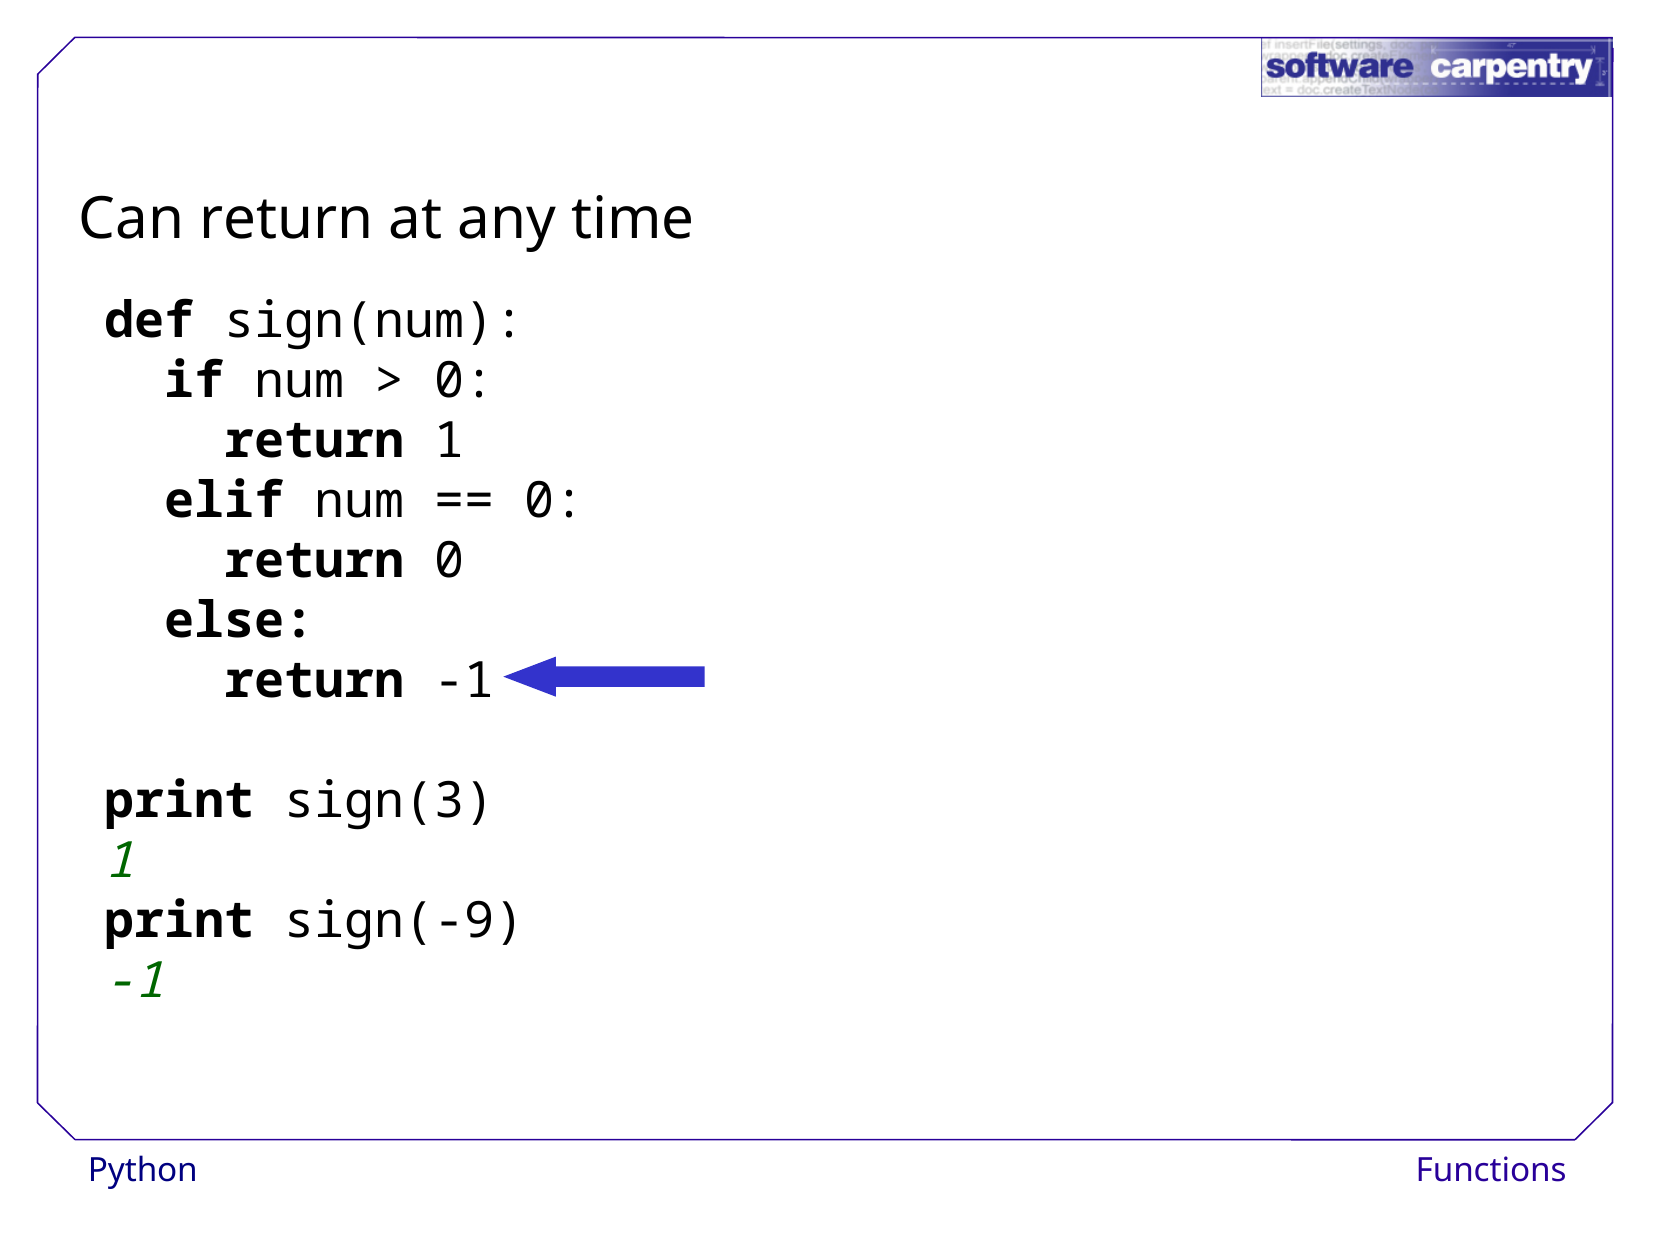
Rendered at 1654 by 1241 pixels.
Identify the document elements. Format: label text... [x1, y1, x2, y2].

picture [1261, 39, 1613, 97]
text_box Can return at any time [64, 138, 860, 259]
text_box [505, 657, 704, 696]
text_box def sign(num): if num > 0: return 1 elif num == 0: return 0 else: return -1 print sign(3) 1 print sign(-9) -1 [89, 279, 667, 1093]
